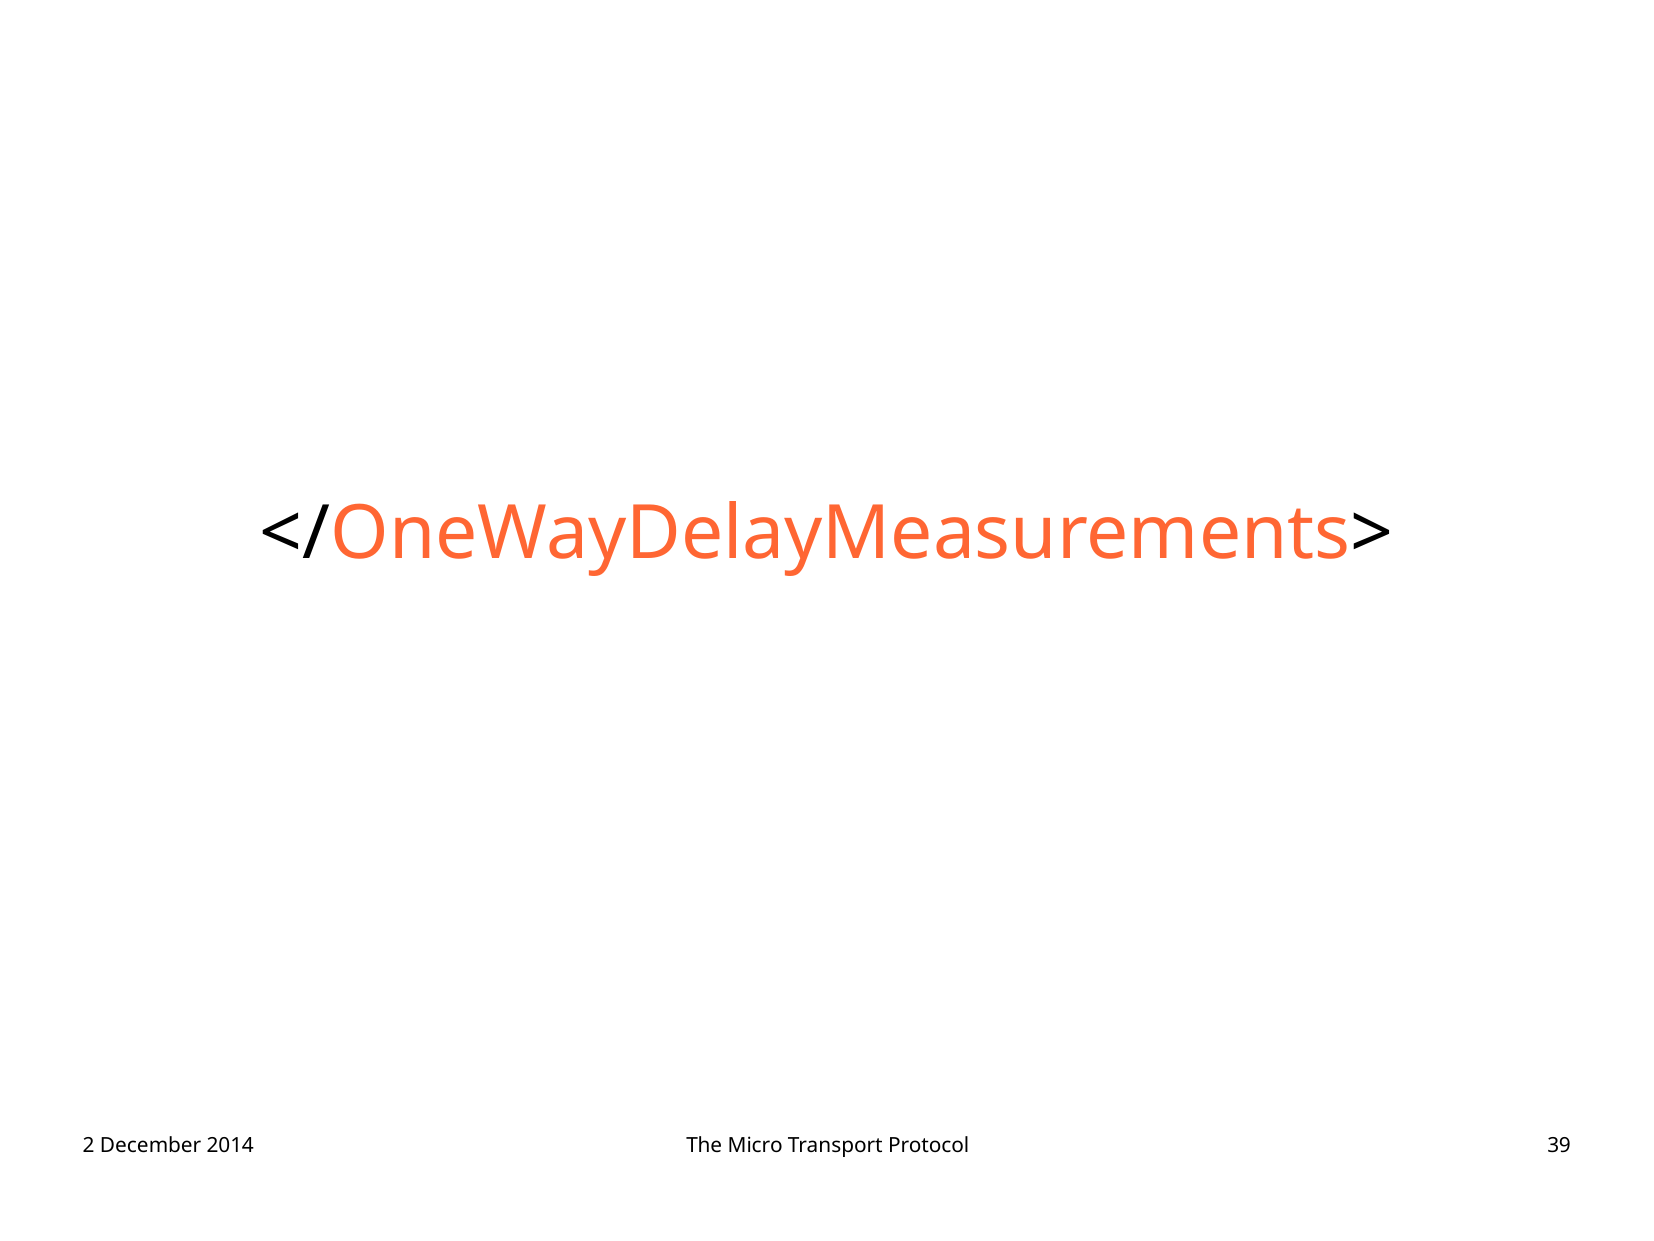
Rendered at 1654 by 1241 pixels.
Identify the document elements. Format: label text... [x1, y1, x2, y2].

subtitle </OneWayDelayMeasurements> [82, 49, 1571, 1010]
